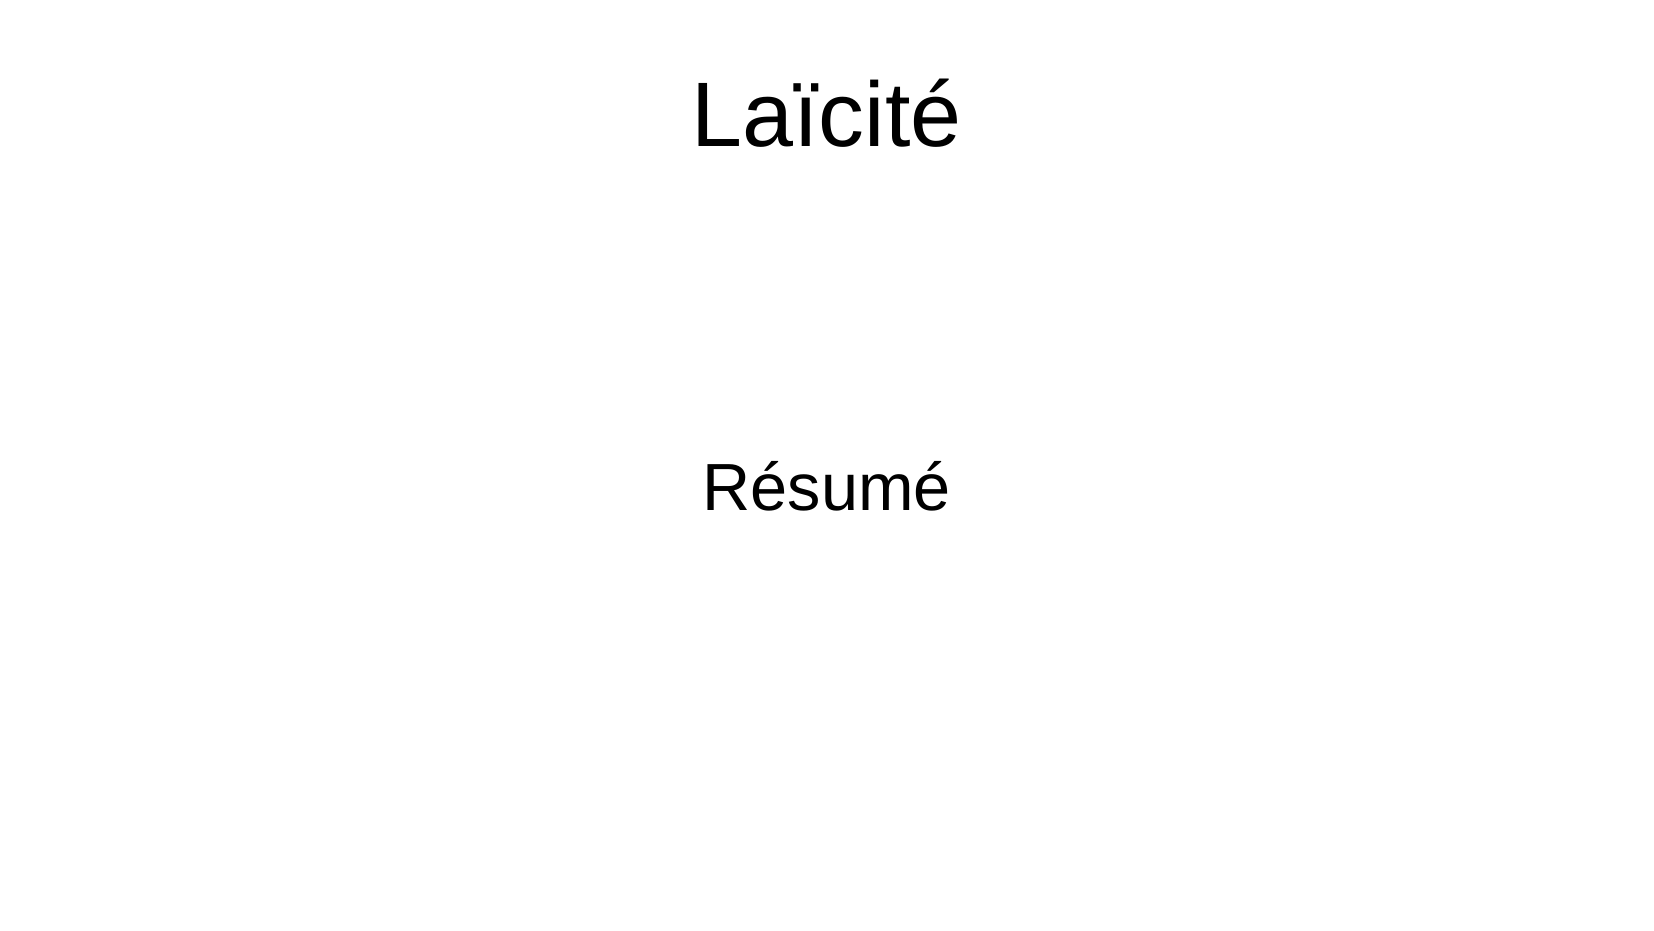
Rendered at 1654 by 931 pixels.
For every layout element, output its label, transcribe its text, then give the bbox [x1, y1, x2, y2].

subtitle Résumé [82, 217, 1571, 758]
title Laïcité [82, 37, 1571, 193]
